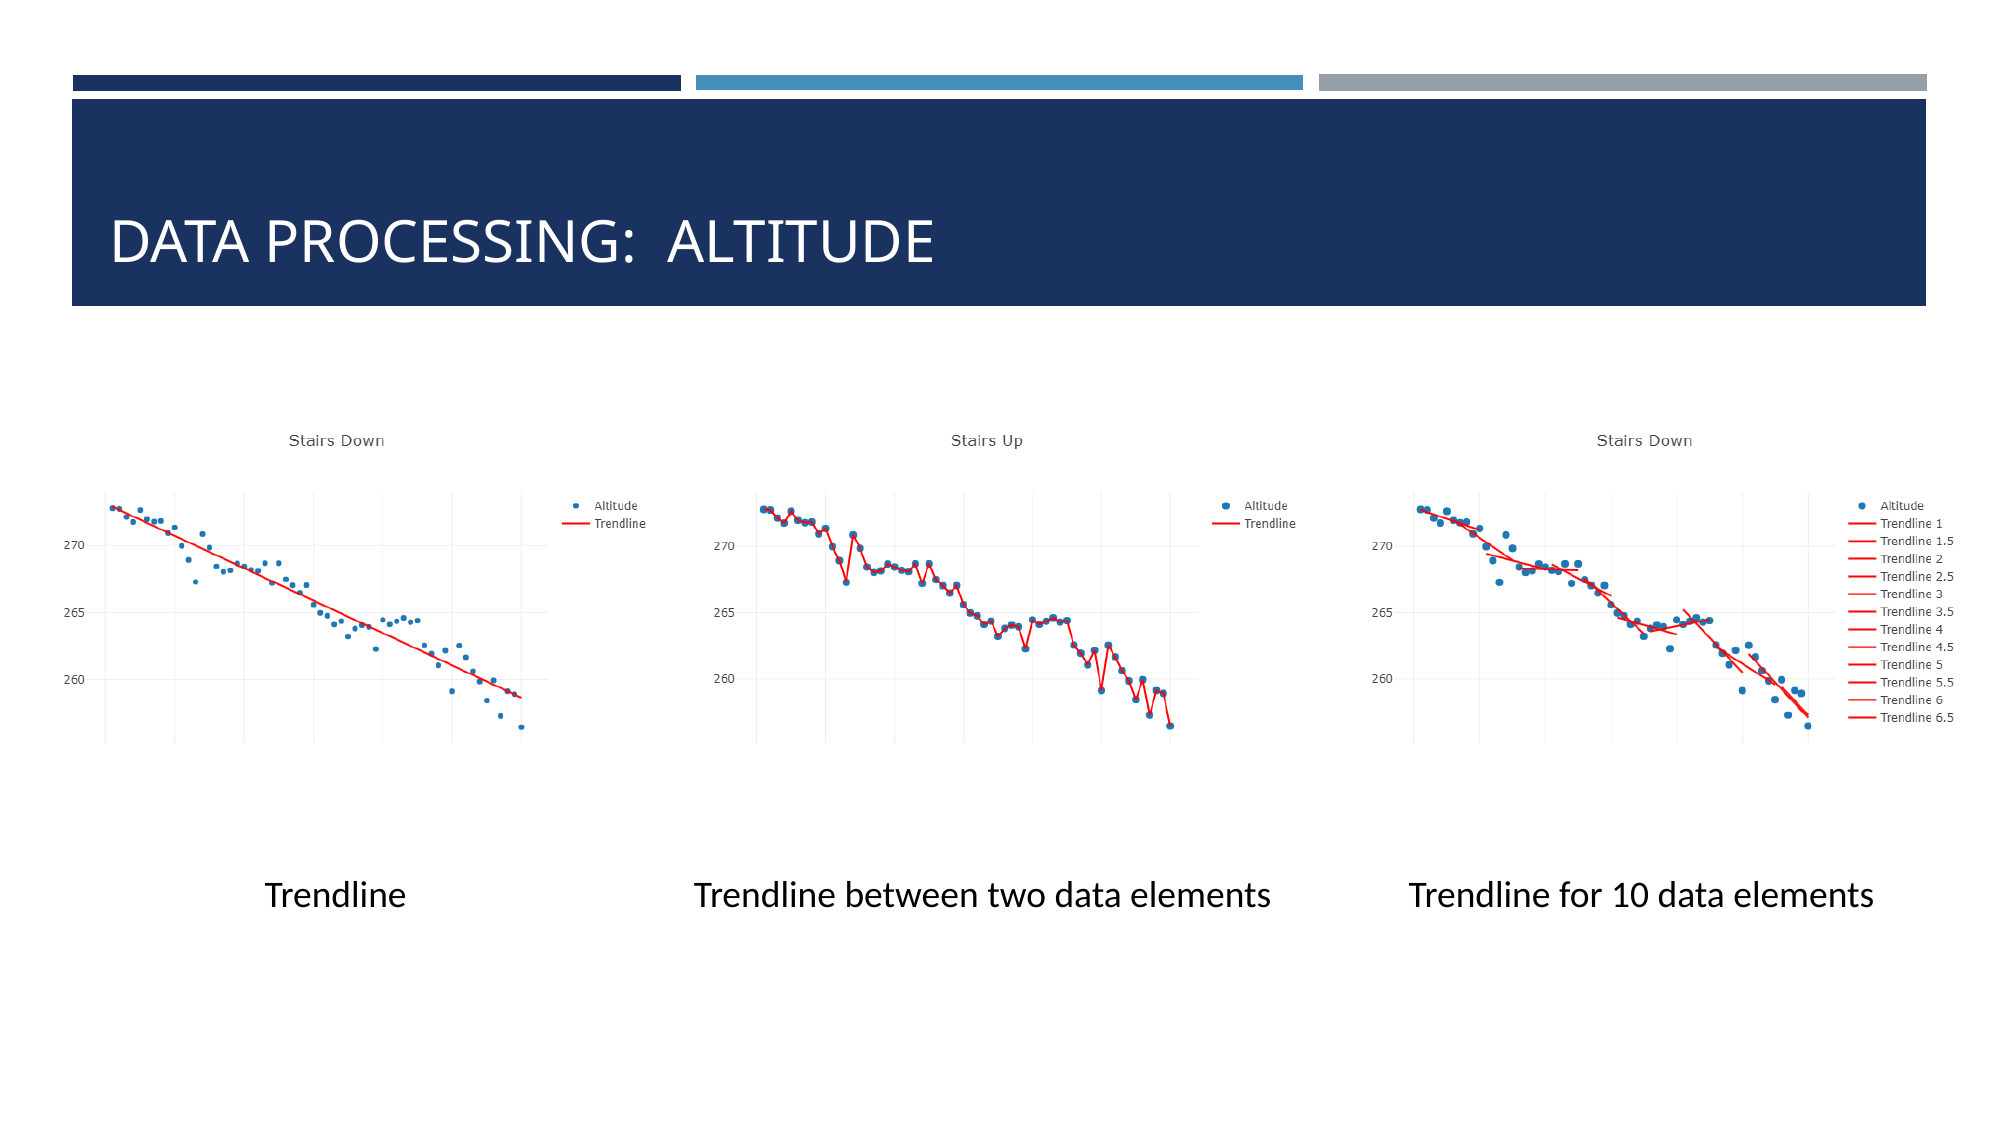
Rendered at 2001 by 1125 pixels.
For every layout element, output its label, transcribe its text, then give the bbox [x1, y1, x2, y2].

text_box Trendline [249, 862, 424, 924]
picture [1319, 399, 1970, 817]
picture [11, 399, 1312, 817]
text_box Trendline between two data elements [678, 862, 1294, 924]
text_box Trendline for 10 data elements [1393, 862, 1896, 924]
title Data Processing: Altitude [94, 119, 1904, 282]
